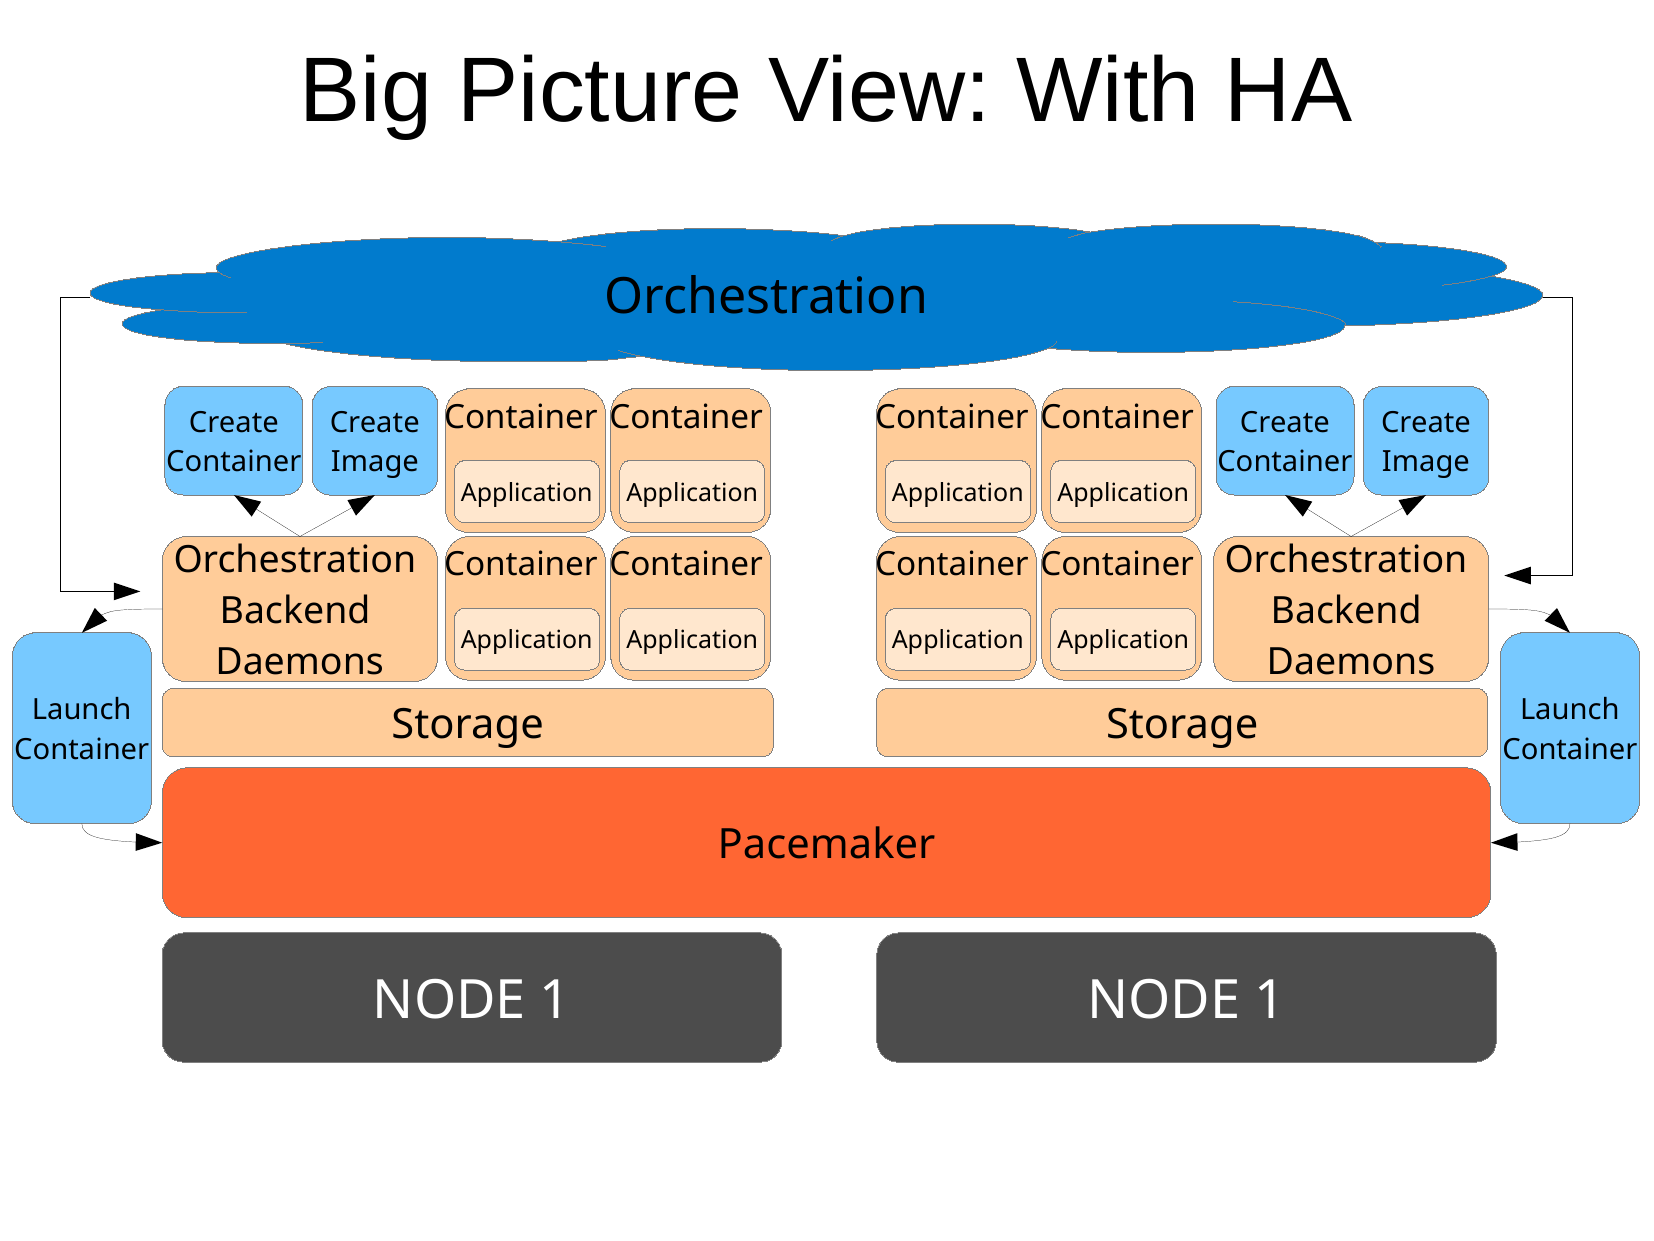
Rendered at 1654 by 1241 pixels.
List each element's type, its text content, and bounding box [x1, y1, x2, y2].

text_box Storage [876, 688, 1488, 757]
text_box Container [610, 388, 771, 533]
text_box Pacemaker [162, 767, 1491, 918]
text_box Application [1050, 608, 1196, 671]
text_box Application [885, 460, 1031, 523]
text_box NODE 1 [162, 932, 782, 1063]
text_box Container [1041, 536, 1202, 681]
text_box NODE 1 [876, 932, 1497, 1063]
text_box Application [885, 608, 1031, 671]
list [60, 165, 1651, 301]
text_box Launch Container [12, 632, 152, 824]
text_box Container [1041, 388, 1202, 533]
text_box Container [876, 536, 1037, 681]
text_box Orchestration Backend Daemons [1213, 536, 1489, 682]
text_box Storage [162, 688, 774, 757]
text_box Create Container [164, 386, 303, 496]
text_box Application [454, 608, 600, 671]
text_box Container [445, 536, 606, 681]
text_box Orchestration [102, 301, 1539, 371]
text_box Container [610, 536, 771, 681]
text_box Create Image [312, 386, 438, 496]
text_box Create Image [1363, 386, 1489, 496]
title Big Picture View: With HA [82, 13, 1571, 165]
text_box Application [619, 460, 765, 523]
text_box Container [445, 388, 606, 533]
text_box Launch Container [1500, 632, 1640, 824]
text_box Orchestration Backend Daemons [162, 536, 438, 682]
text_box Application [619, 608, 765, 671]
text_box Application [1050, 460, 1196, 523]
text_box Container [876, 388, 1037, 533]
text_box Create Container [1216, 386, 1355, 496]
text_box Application [454, 460, 600, 523]
